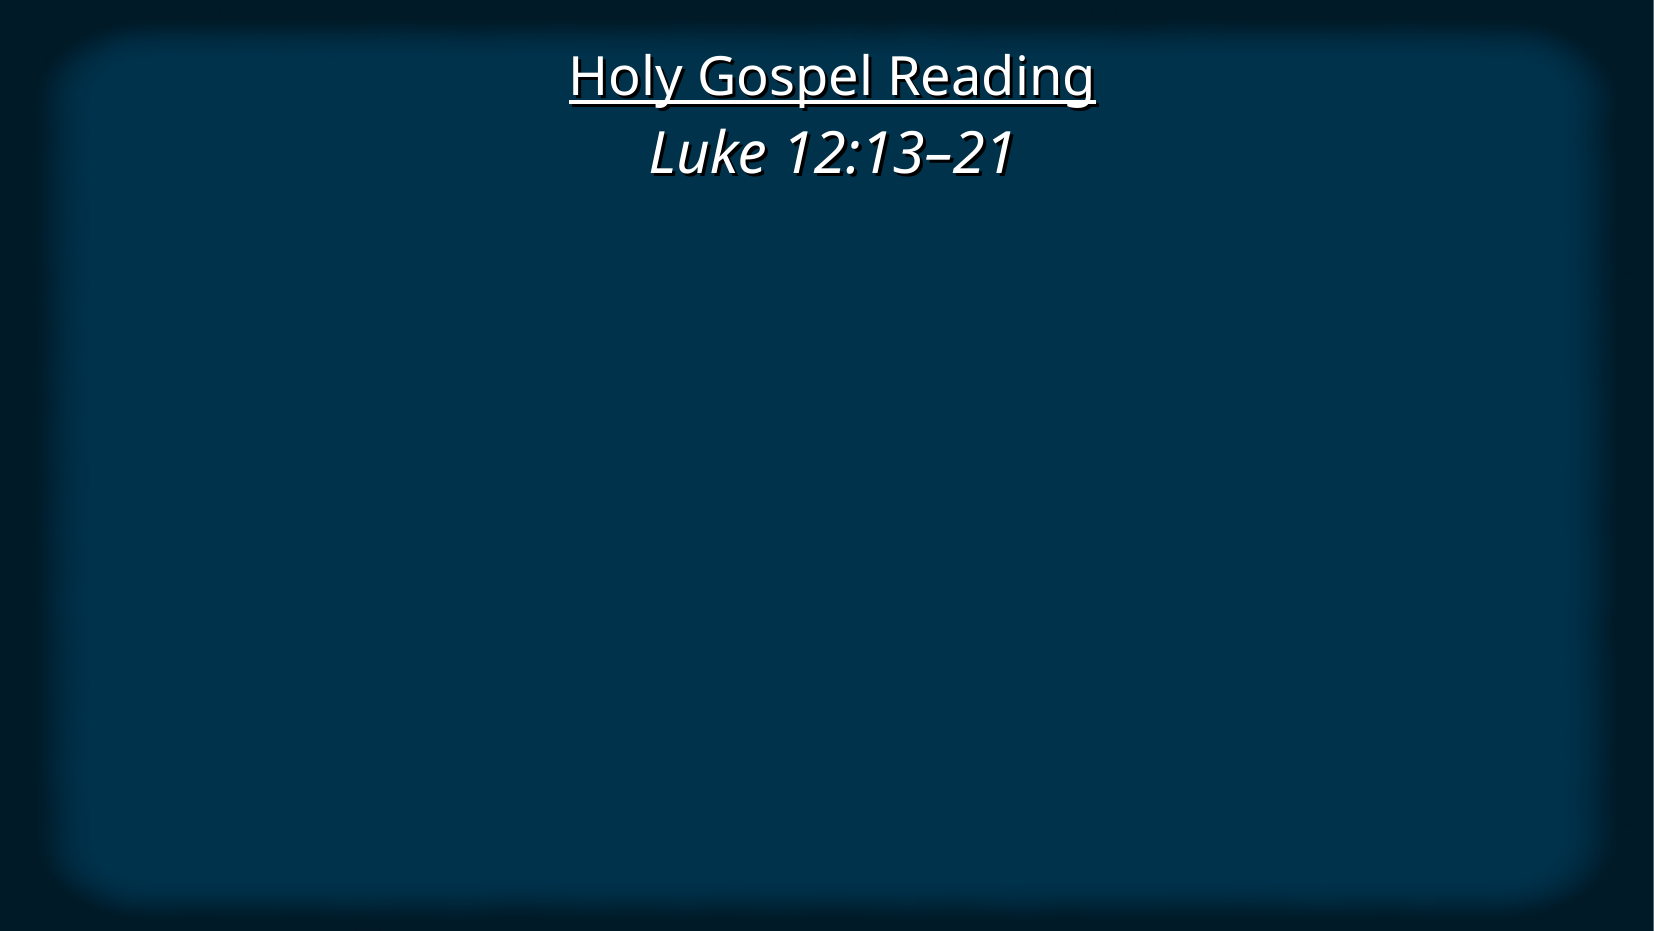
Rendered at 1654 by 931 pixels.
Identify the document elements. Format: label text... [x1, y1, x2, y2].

text_box Holy Gospel Reading Luke 12:13–21 [90, 30, 1576, 194]
picture [0, 0, 1654, 931]
